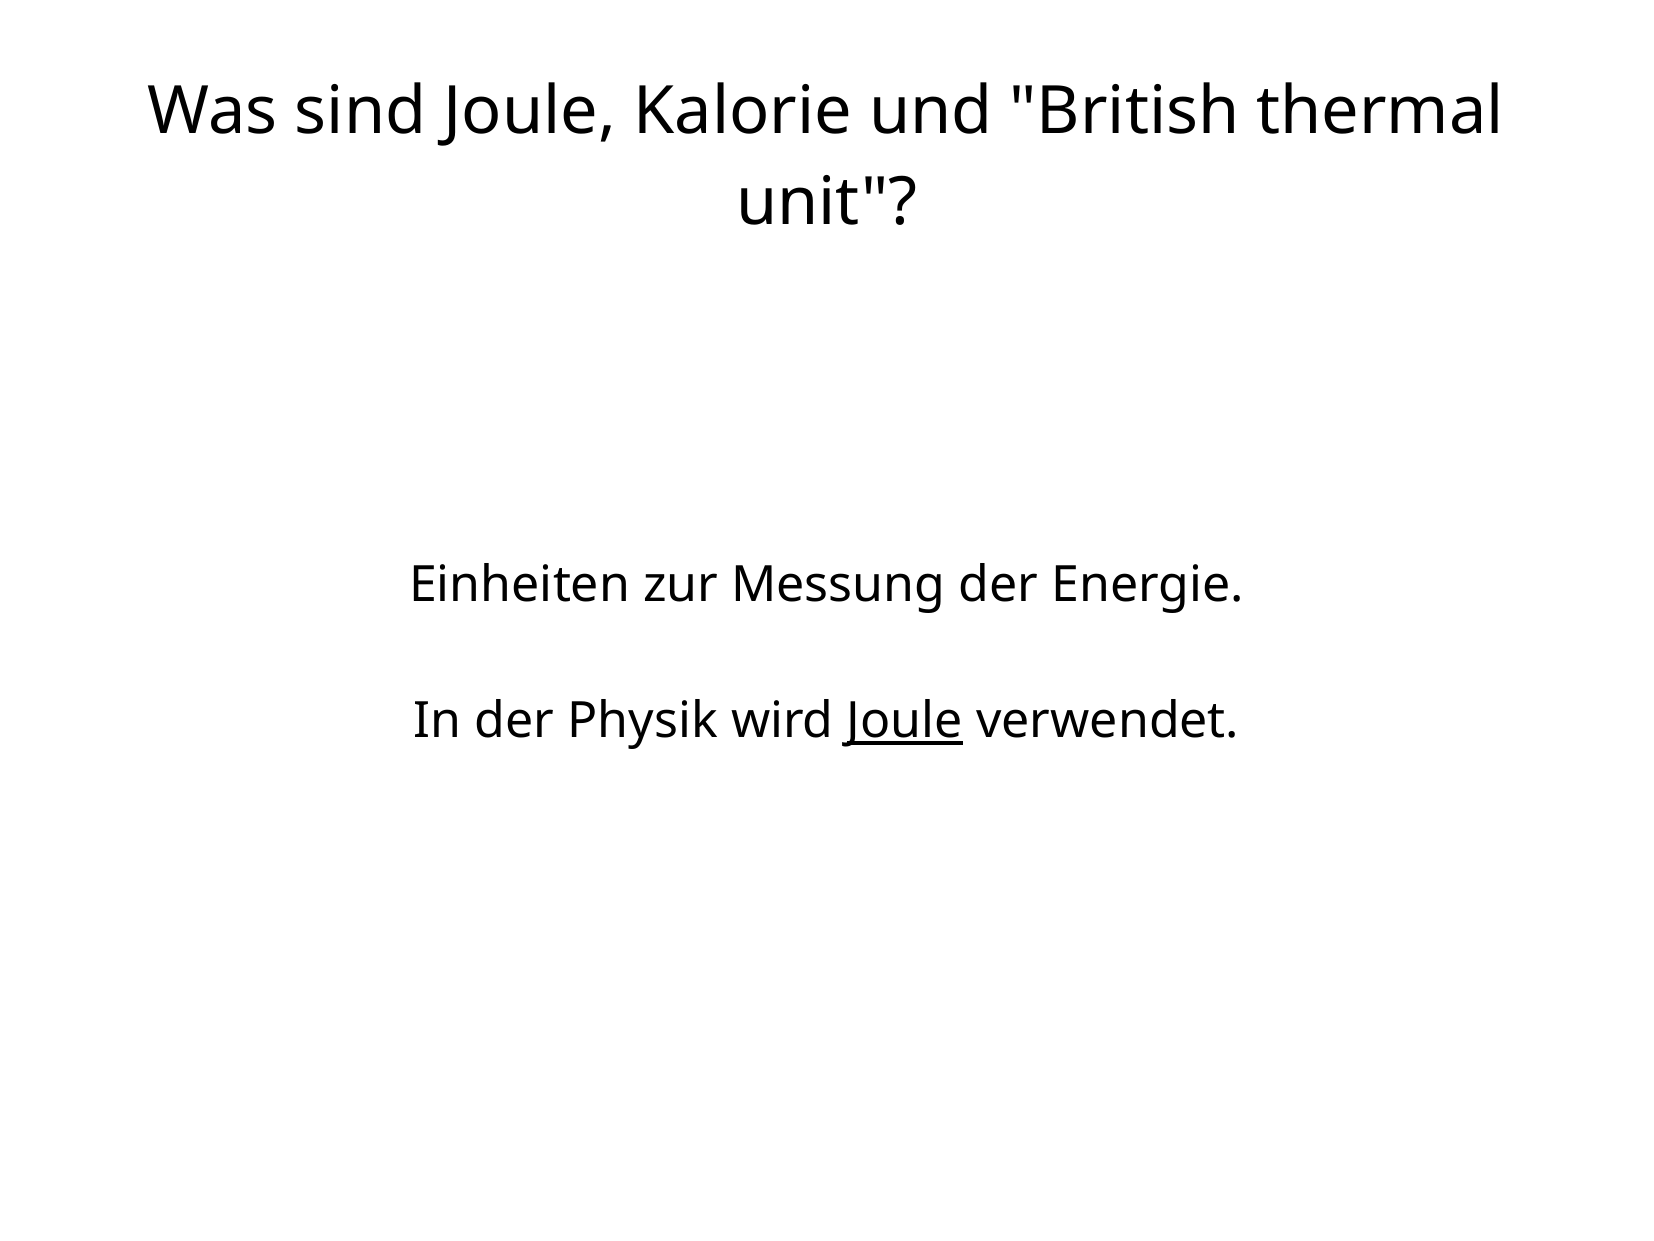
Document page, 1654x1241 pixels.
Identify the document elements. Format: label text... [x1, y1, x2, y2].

title Was sind Joule, Kalorie und "British thermal unit"? [82, 49, 1571, 257]
subtitle Einheiten zur Messung der Energie. In der Physik wird Joule verwendet. [82, 290, 1571, 1010]
